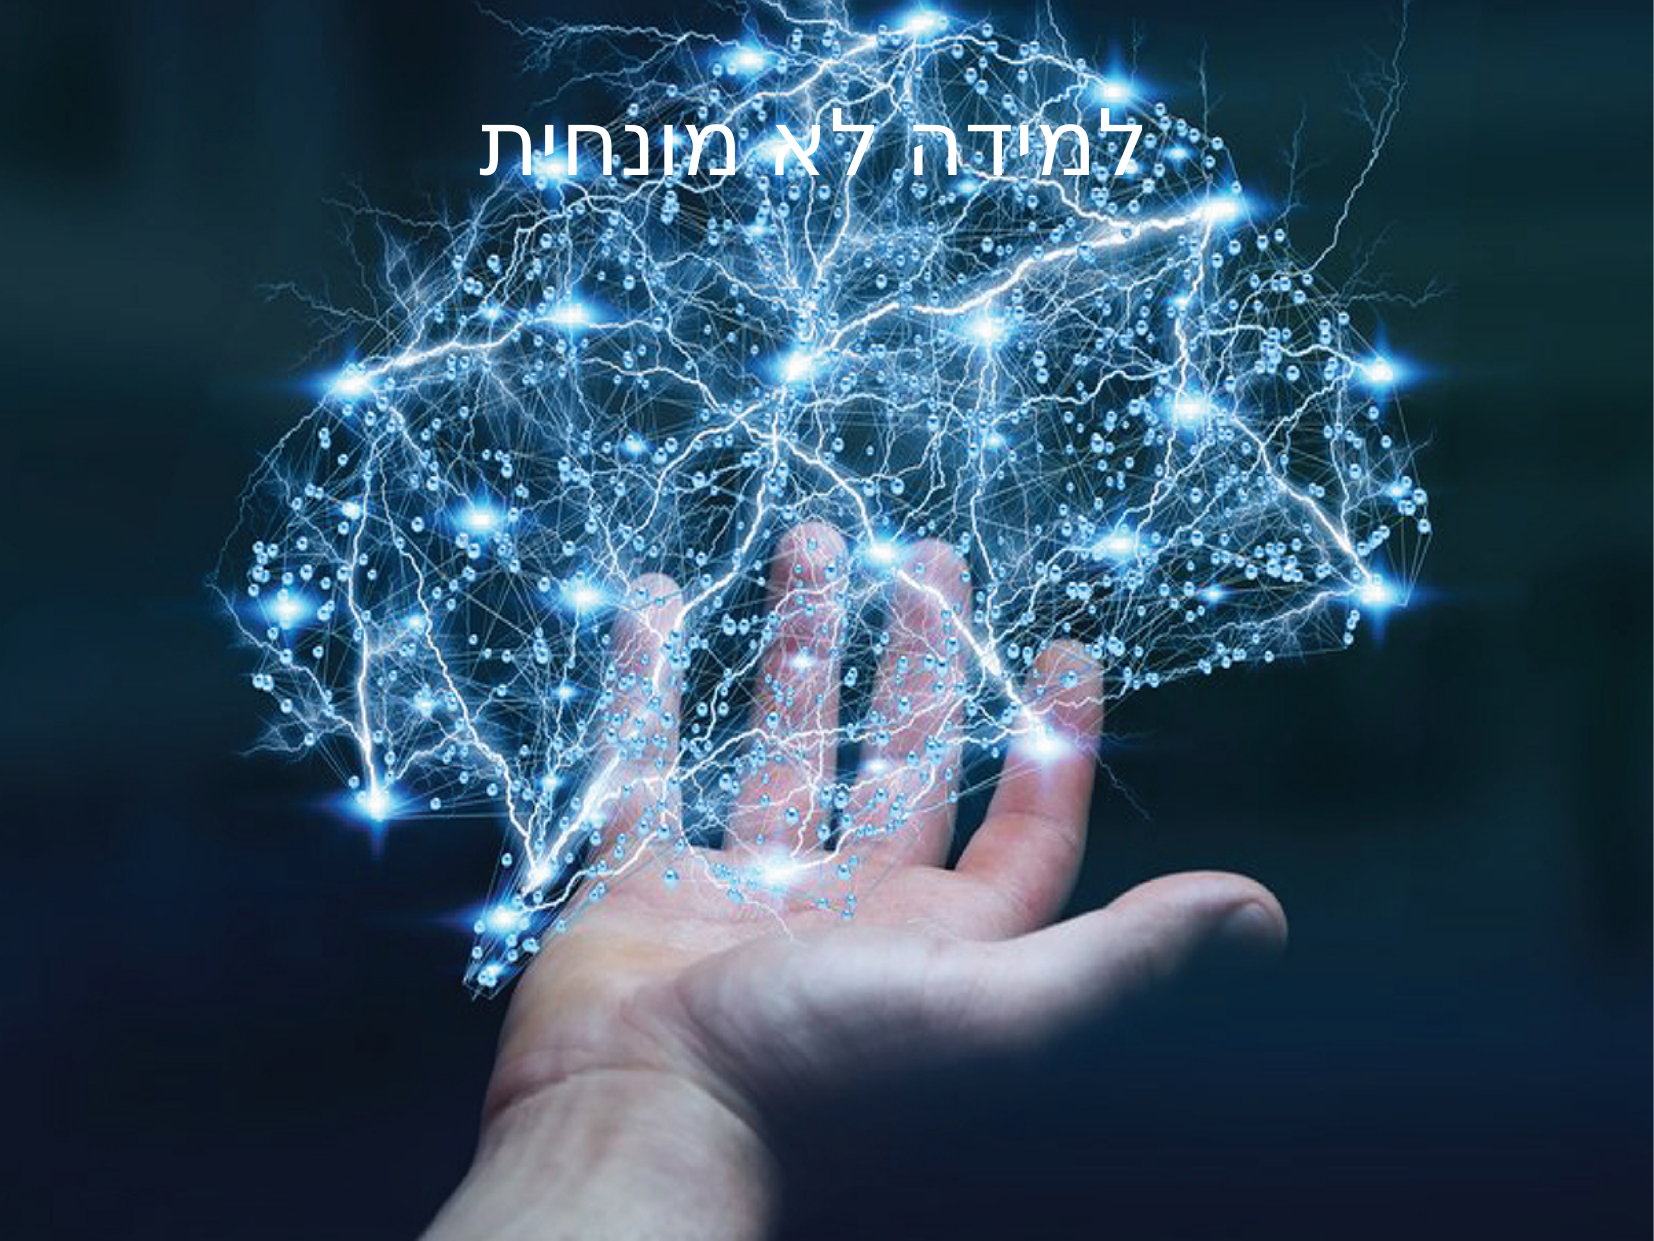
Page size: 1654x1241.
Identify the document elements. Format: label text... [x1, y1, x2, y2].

title למידה לא מונחית [82, 49, 1571, 257]
picture [0, 0, 1654, 1241]
